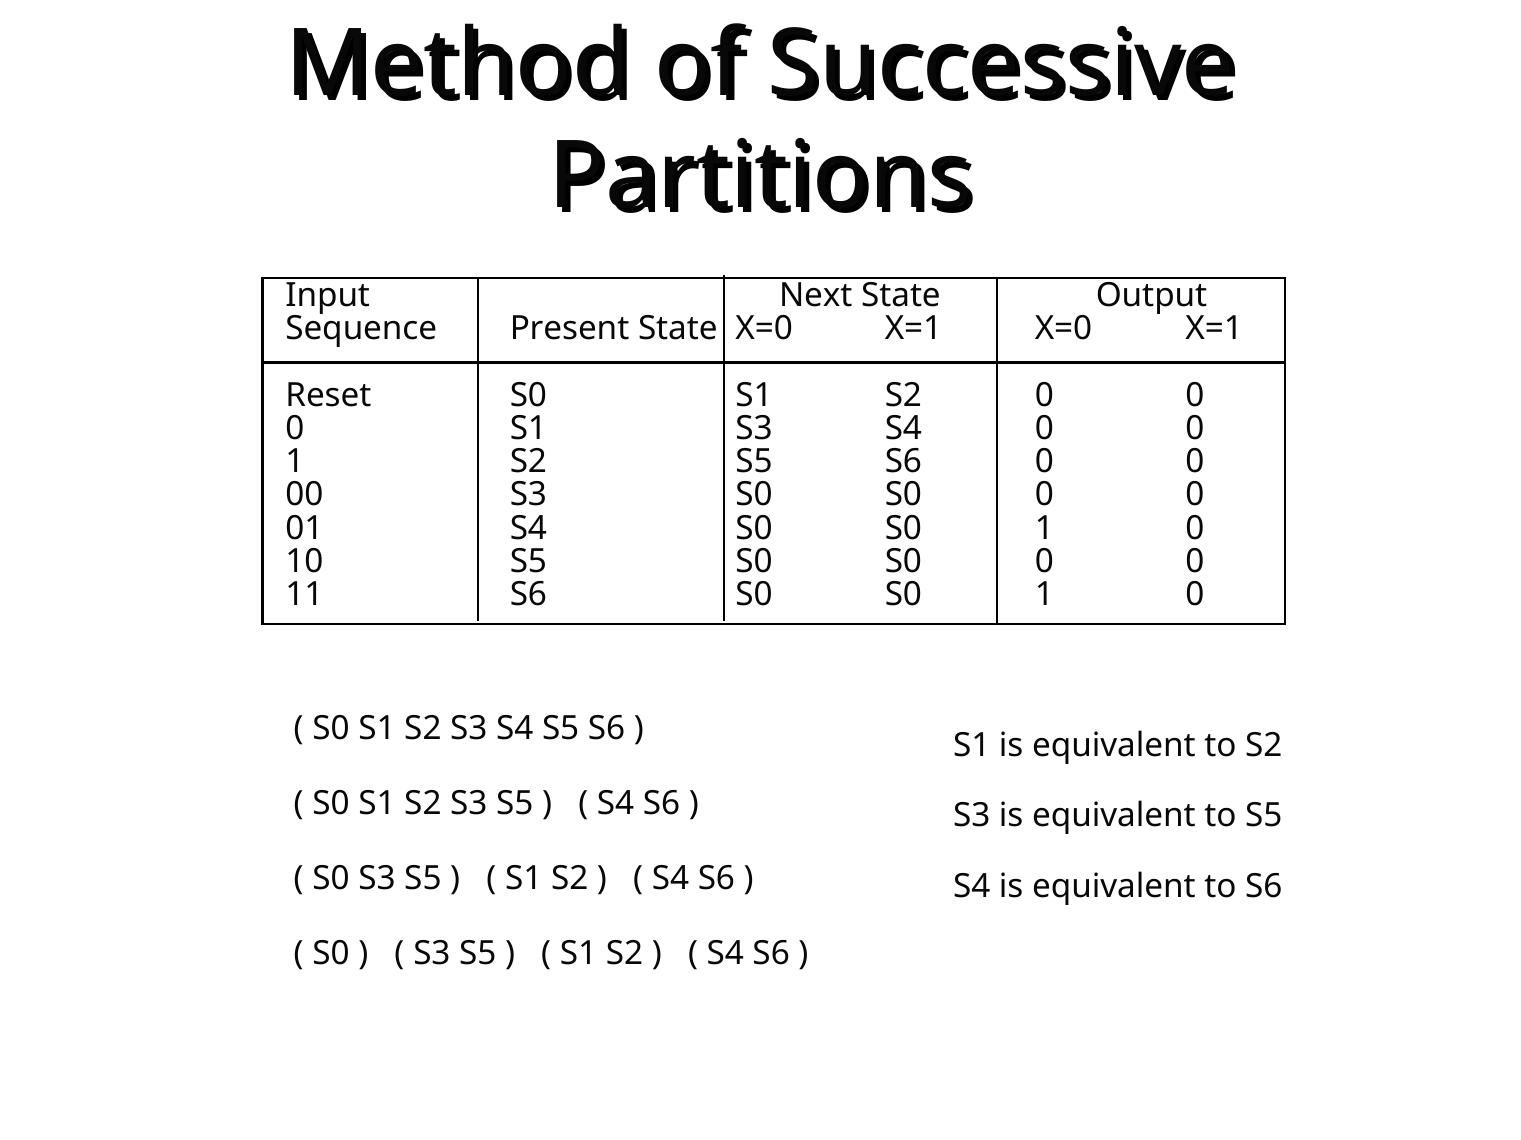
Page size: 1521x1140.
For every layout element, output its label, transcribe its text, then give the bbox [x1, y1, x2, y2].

text_box ( S0 S1 S2 S3 S4 S5 S6 ) ( S0 S1 S2 S3 S5 ) ( S4 S6 ) ( S0 S3 S5 ) ( S1 S2 ) ( S4 S6 ) ( S0 ) ( S3 S5 ) ( S1 S2 ) ( S4 S6 ) [290, 679, 1210, 1034]
text_box Input Next State Output Sequence Present State X=0 X=1 X=0 X=1 Reset S0 S1 S2 0 0 0 S1 S3 S4 0 0 1 S2 S5 S6 0 0 00 S3 S0 S0 0 0 01 S4 S0 S0 1 0 10 S5 S0 S0 0 0 11 S6 S0 S0 1 0 [282, 364, 996, 623]
text_box Input Next State Output Sequence Present State X=0 X=1 X=0 X=1 Reset S0 S1 S2 0 0 0 S1 S3 S4 0 0 1 S2 S5 S6 0 0 00 S3 S0 S0 0 0 01 S4 S0 S0 1 0 10 S5 S0 S0 0 0 11 S6 S0 S0 1 0 [282, 279, 477, 361]
text_box Input Next State Output Sequence Present State X=0 X=1 X=0 X=1 Reset S0 S1 S2 0 0 0 S1 S3 S4 0 0 1 S2 S5 S6 0 0 00 S3 S0 S0 0 0 01 S4 S0 S0 1 0 10 S5 S0 S0 0 0 11 S6 S0 S0 1 0 [282, 274, 1304, 630]
text_box Input Next State Output Sequence Present State X=0 X=1 X=0 X=1 Reset S0 S1 S2 0 0 0 S1 S3 S4 0 0 1 S2 S5 S6 0 0 00 S3 S0 S0 0 0 01 S4 S0 S0 1 0 10 S5 S0 S0 0 0 11 S6 S0 S0 1 0 [998, 279, 1284, 361]
text_box Input Next State Output Sequence Present State X=0 X=1 X=0 X=1 Reset S0 S1 S2 0 0 0 S1 S3 S4 0 0 1 S2 S5 S6 0 0 00 S3 S0 S0 0 0 01 S4 S0 S0 1 0 10 S5 S0 S0 0 0 11 S6 S0 S0 1 0 [998, 364, 1284, 623]
text_box S1 is equivalent to S2 S3 is equivalent to S5 S4 is equivalent to S6 [949, 725, 1350, 921]
text_box Input Next State Output Sequence Present State X=0 X=1 X=0 X=1 Reset S0 S1 S2 0 0 0 S1 S3 S4 0 0 1 S2 S5 S6 0 0 00 S3 S0 S0 0 0 01 S4 S0 S0 1 0 10 S5 S0 S0 0 0 11 S6 S0 S0 1 0 [725, 279, 996, 361]
text_box Input Next State Output Sequence Present State X=0 X=1 X=0 X=1 Reset S0 S1 S2 0 0 0 S1 S3 S4 0 0 1 S2 S5 S6 0 0 00 S3 S0 S0 0 0 01 S4 S0 S0 1 0 10 S5 S0 S0 0 0 11 S6 S0 S0 1 0 [479, 279, 723, 361]
title Method of Successive Partitions [76, 0, 1445, 228]
